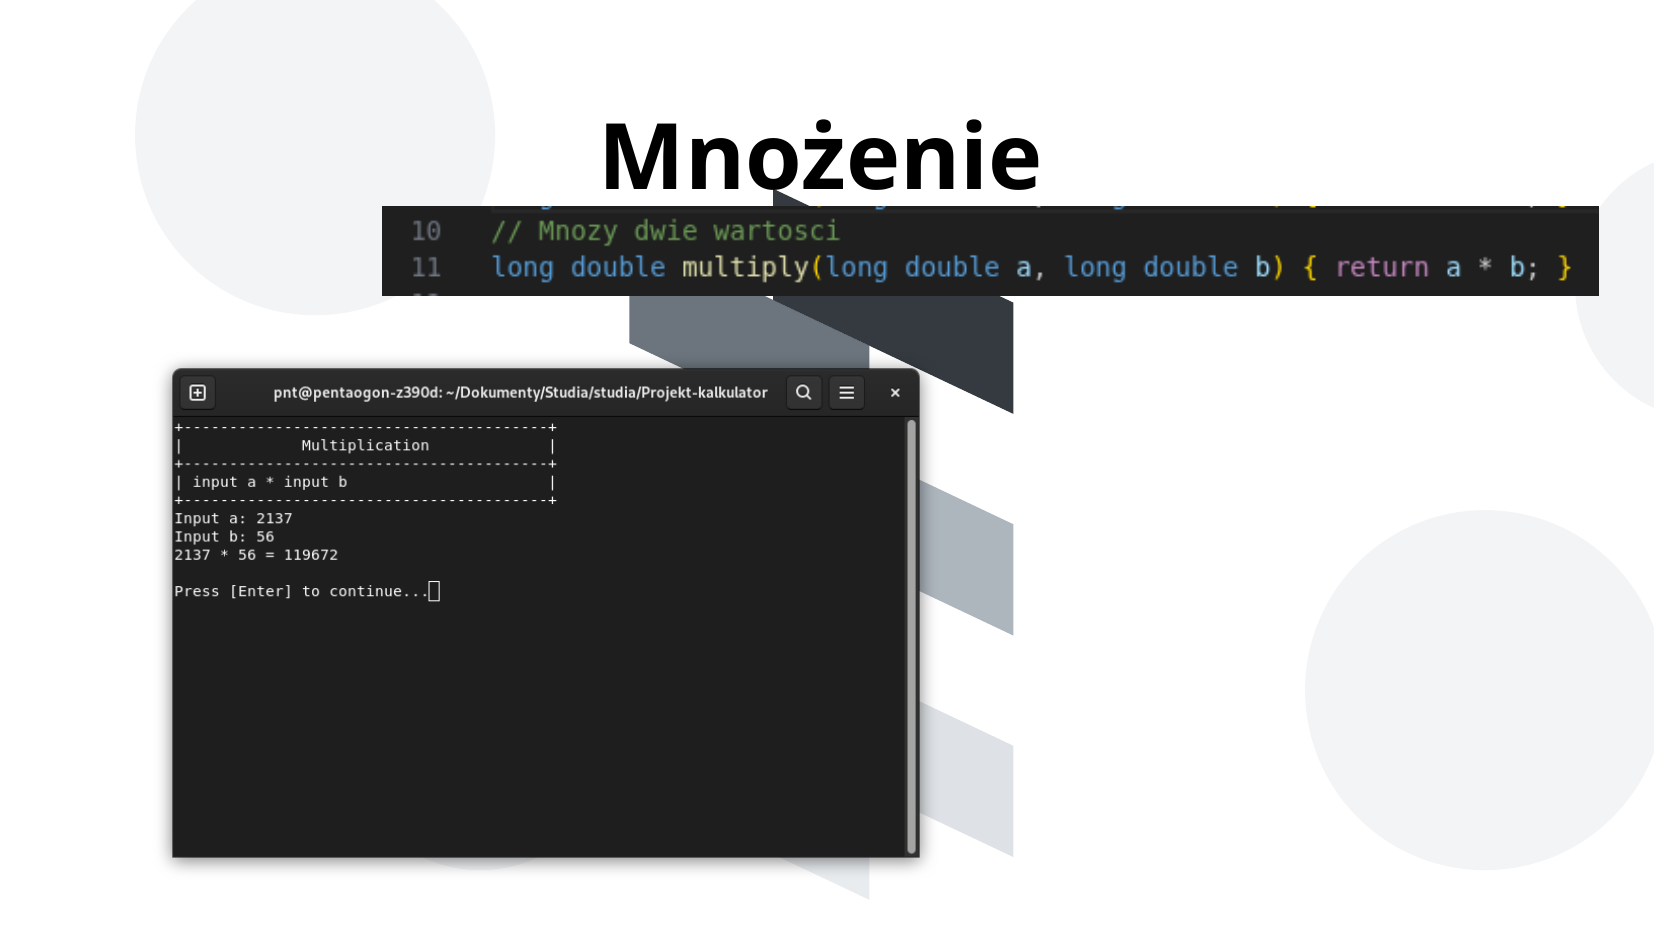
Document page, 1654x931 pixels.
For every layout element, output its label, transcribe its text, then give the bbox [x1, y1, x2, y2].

picture [147, 346, 945, 886]
title Mnożenie [76, 76, 1565, 233]
picture [382, 206, 1599, 296]
